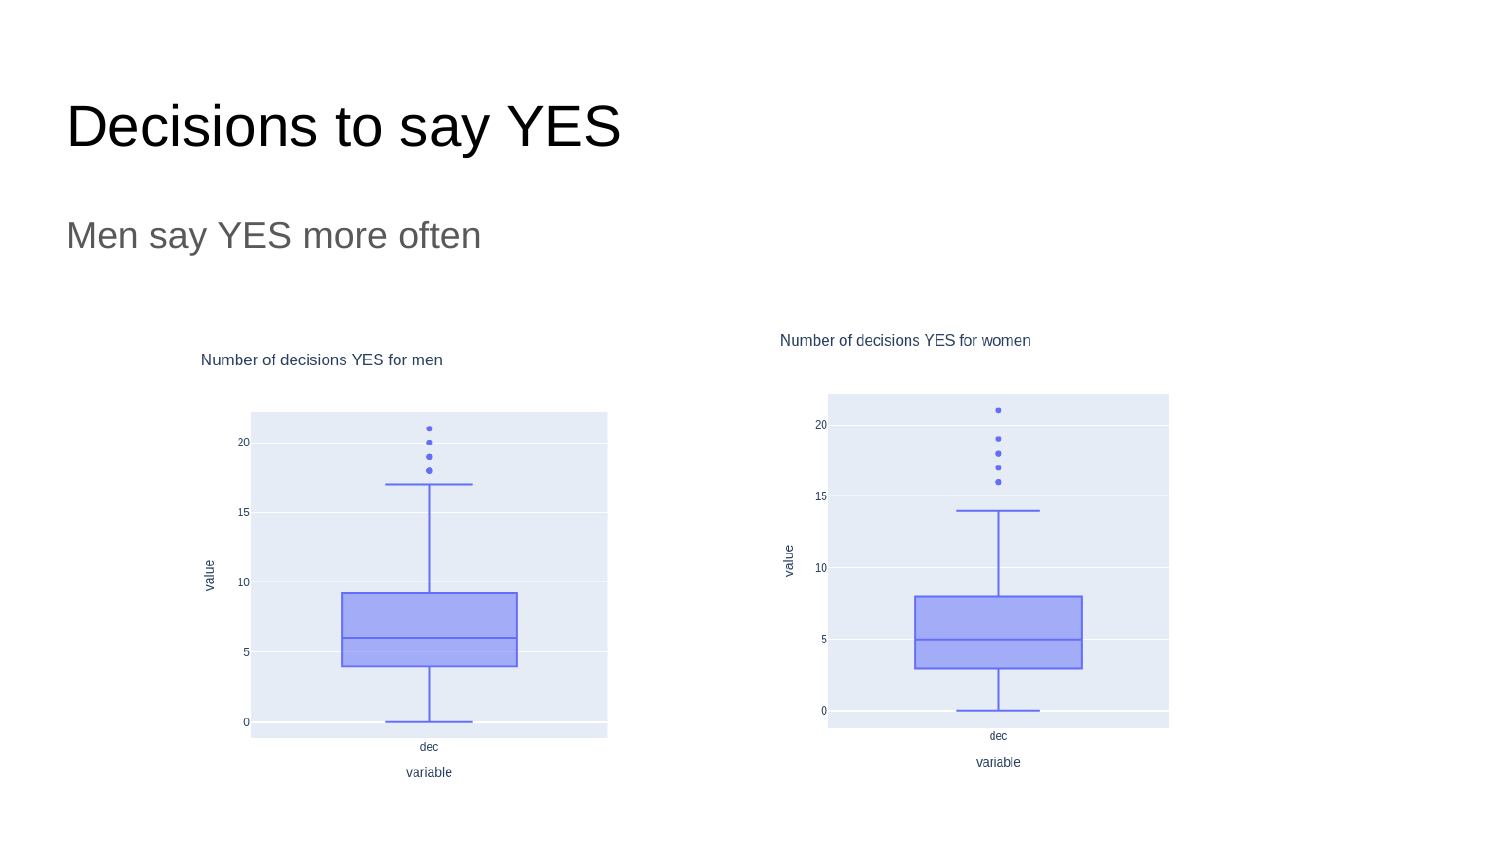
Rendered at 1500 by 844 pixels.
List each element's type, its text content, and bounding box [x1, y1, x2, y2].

picture [187, 342, 625, 787]
title Decisions to say YES [51, 72, 1449, 167]
picture [769, 320, 1188, 787]
list Men say YES more often [51, 189, 1449, 750]
